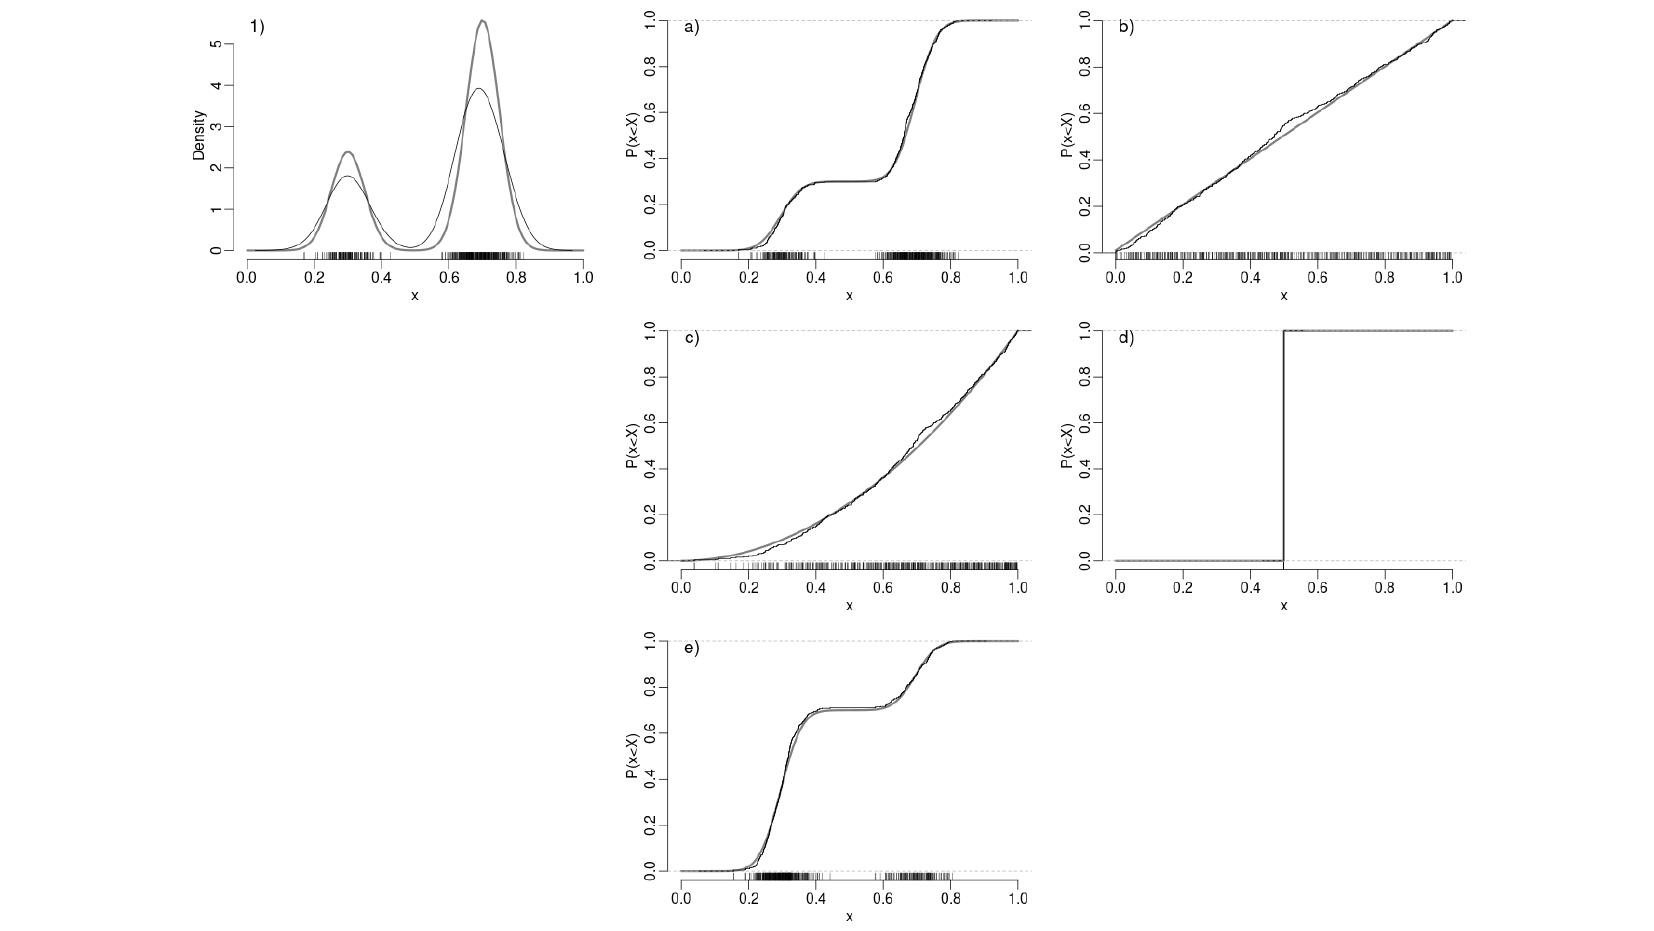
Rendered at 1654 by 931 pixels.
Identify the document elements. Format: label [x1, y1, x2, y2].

picture [180, 2, 1483, 931]
